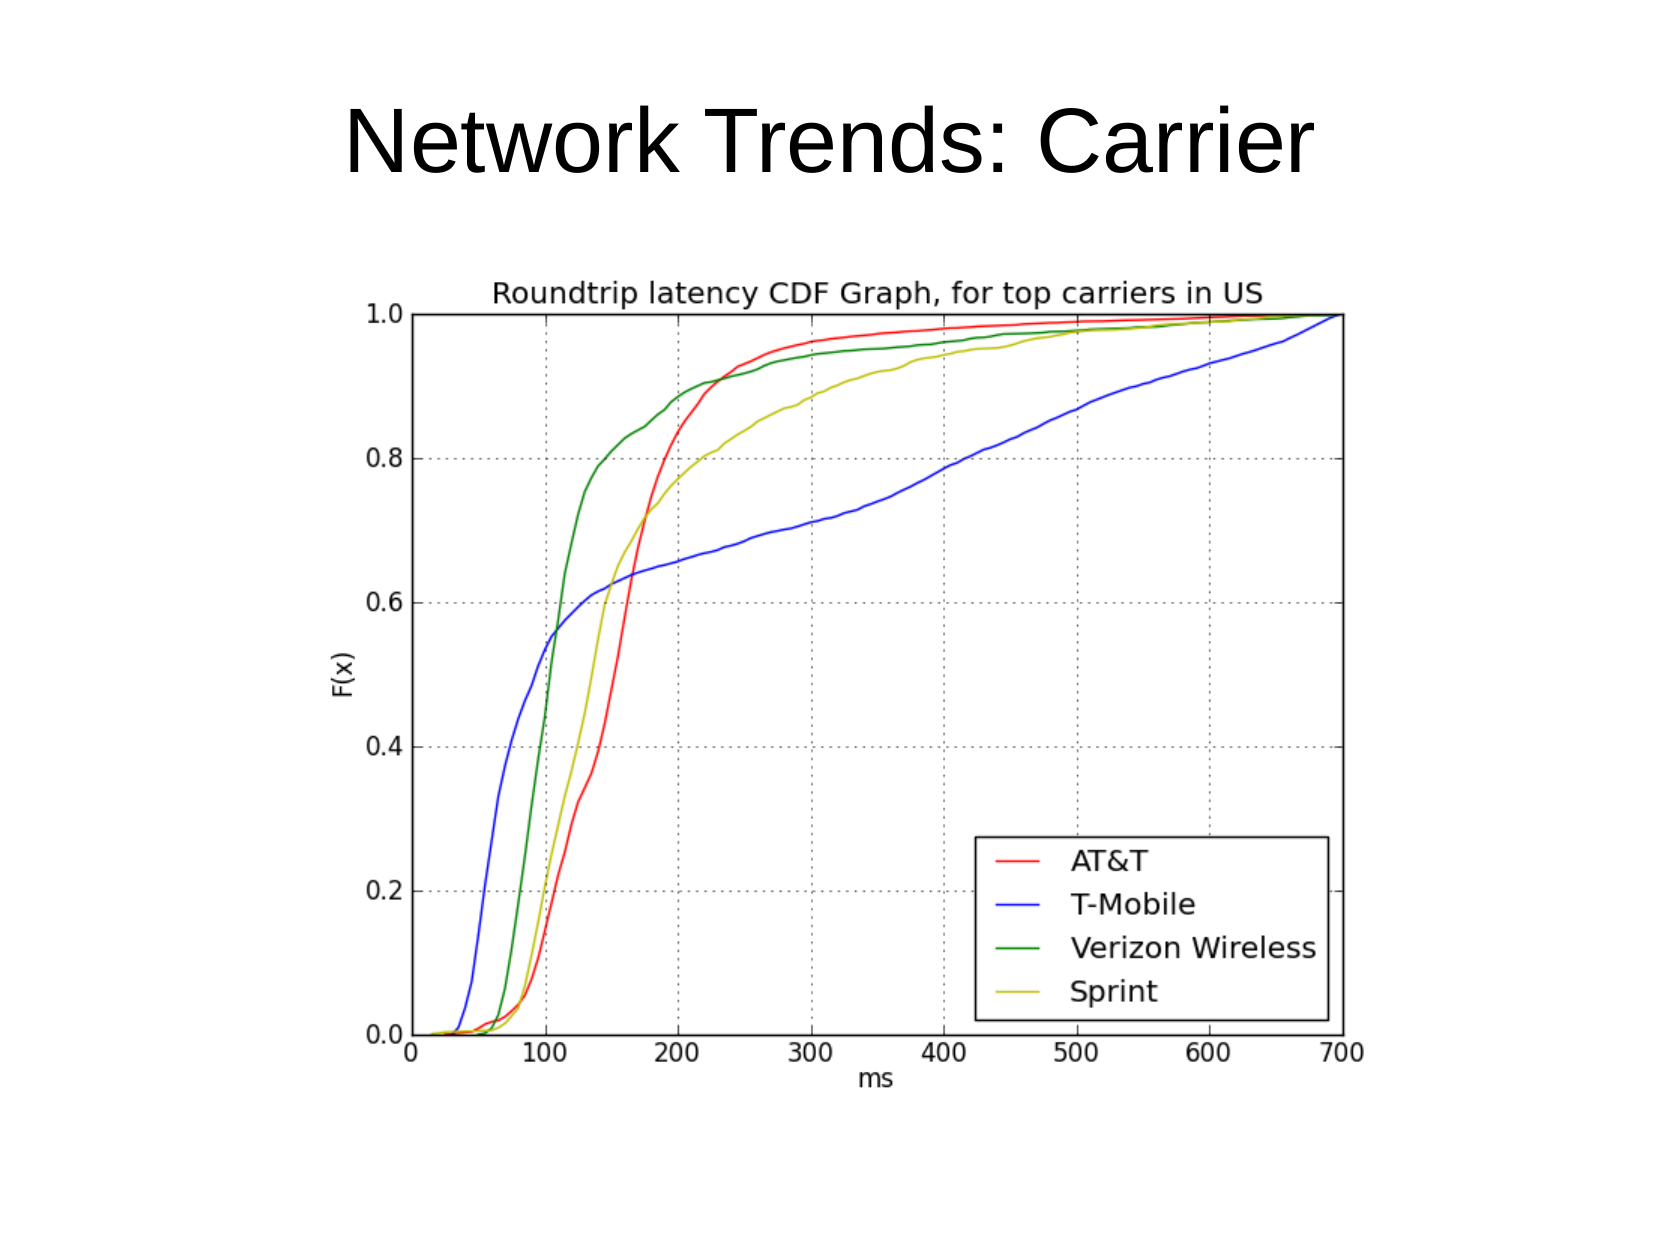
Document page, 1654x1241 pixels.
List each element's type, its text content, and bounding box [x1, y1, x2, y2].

title Network Trends: Carrier [86, 37, 1576, 245]
picture [262, 224, 1463, 1125]
